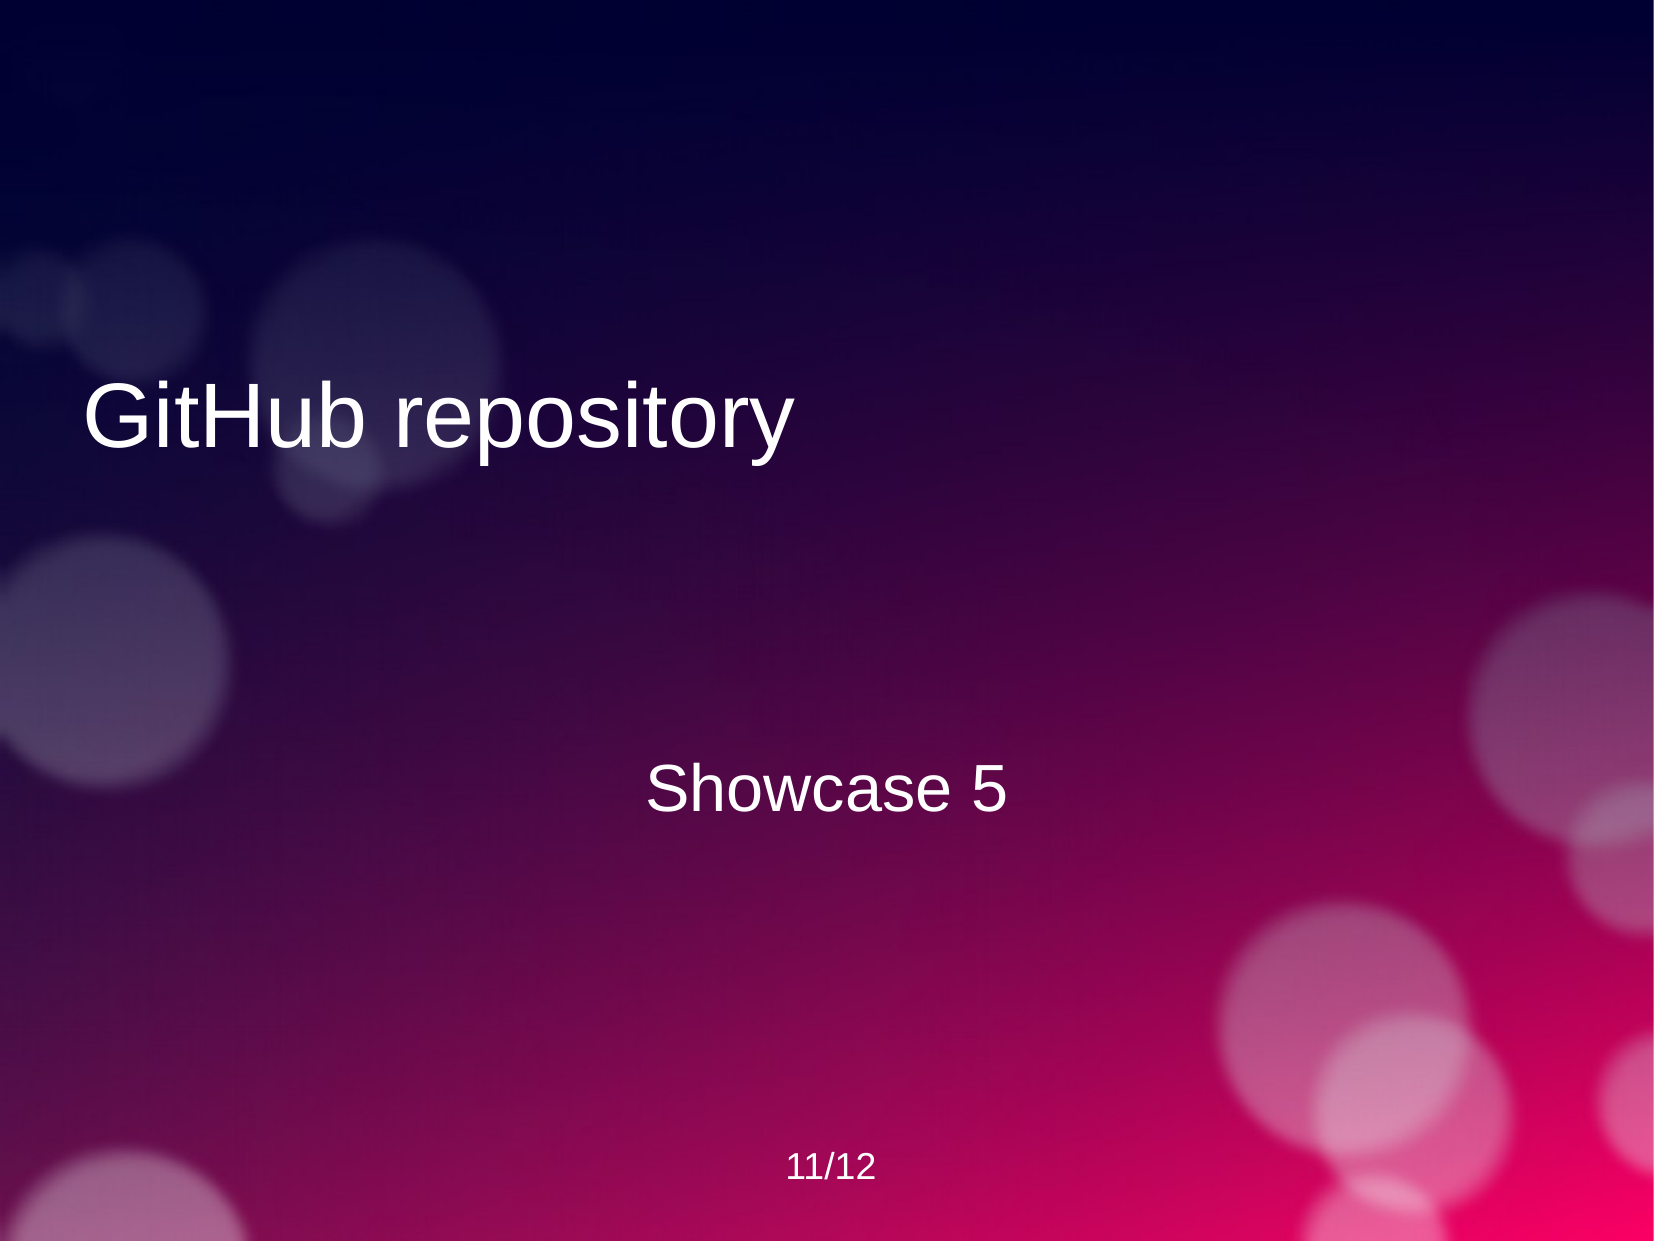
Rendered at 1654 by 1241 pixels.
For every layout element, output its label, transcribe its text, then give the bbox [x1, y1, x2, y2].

subtitle Showcase 5 [82, 566, 1571, 1010]
text_box <number>/12 [516, 1137, 1146, 1208]
picture [0, 0, 1654, 1241]
title GitHub repository [82, 312, 1571, 520]
